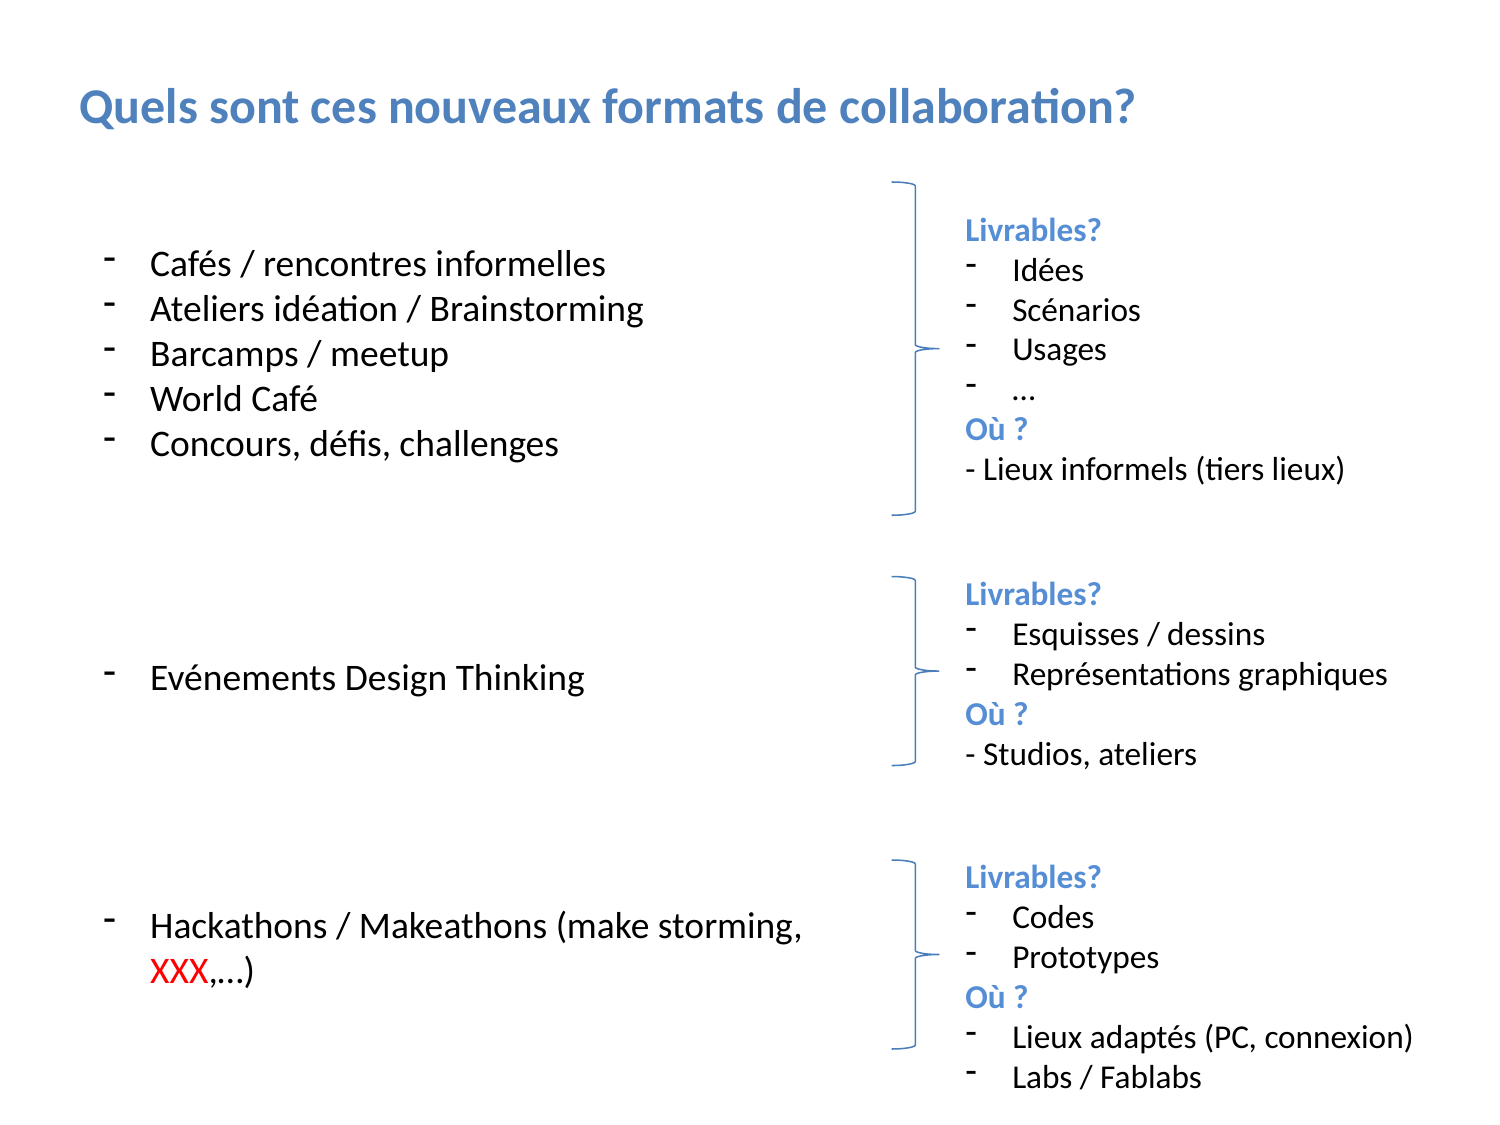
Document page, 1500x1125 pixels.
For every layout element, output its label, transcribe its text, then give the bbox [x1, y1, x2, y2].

text_box Livrables? Idées Scénarios Usages … Où ? - Lieux informels (tiers lieux) [950, 200, 1453, 495]
text_box Livrables? Esquisses / dessins Représentations graphiques Où ? - Studios, ateliers [950, 564, 1453, 780]
text_box Hackathons / Makeathons (make storming, XXX,…) [88, 893, 892, 999]
text_box Quels sont ces nouveaux formats de collaboration? [64, 66, 1329, 142]
text_box Livrables? Codes Prototypes Où ? Lieux adaptés (PC, connexion) Labs / Fablabs [950, 848, 1453, 1103]
text_box Cafés / rencontres informelles Ateliers idéation / Brainstorming Barcamps / meetup World Café Concours, défis, challenges [88, 231, 774, 472]
text_box Evénements Design Thinking [88, 645, 809, 706]
